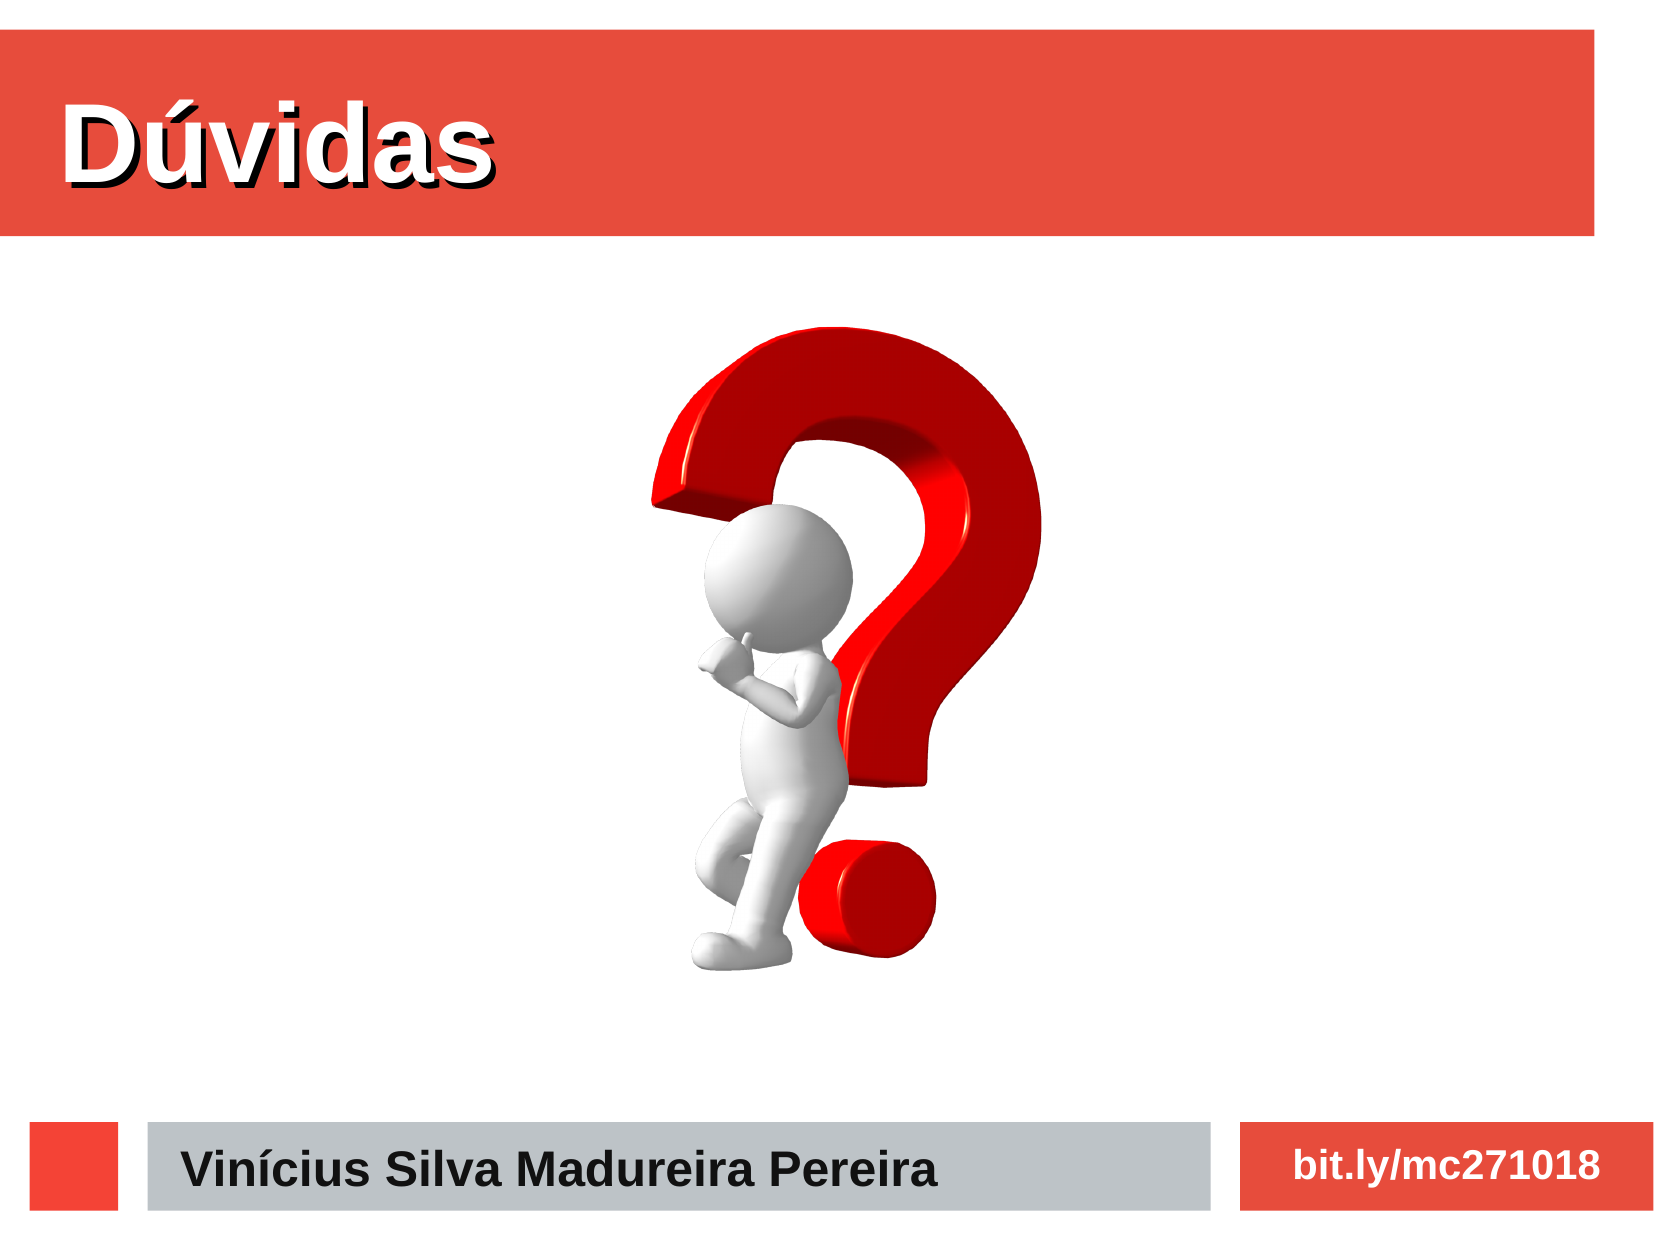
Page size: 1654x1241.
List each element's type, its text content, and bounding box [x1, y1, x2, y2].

picture [494, 315, 1159, 981]
text_box bit.ly/mc271018 [1228, 1133, 1654, 1205]
text_box Vinícius Silva Madureira Pereira [165, 1133, 1170, 1205]
title Dúvidas [59, 59, 1595, 207]
